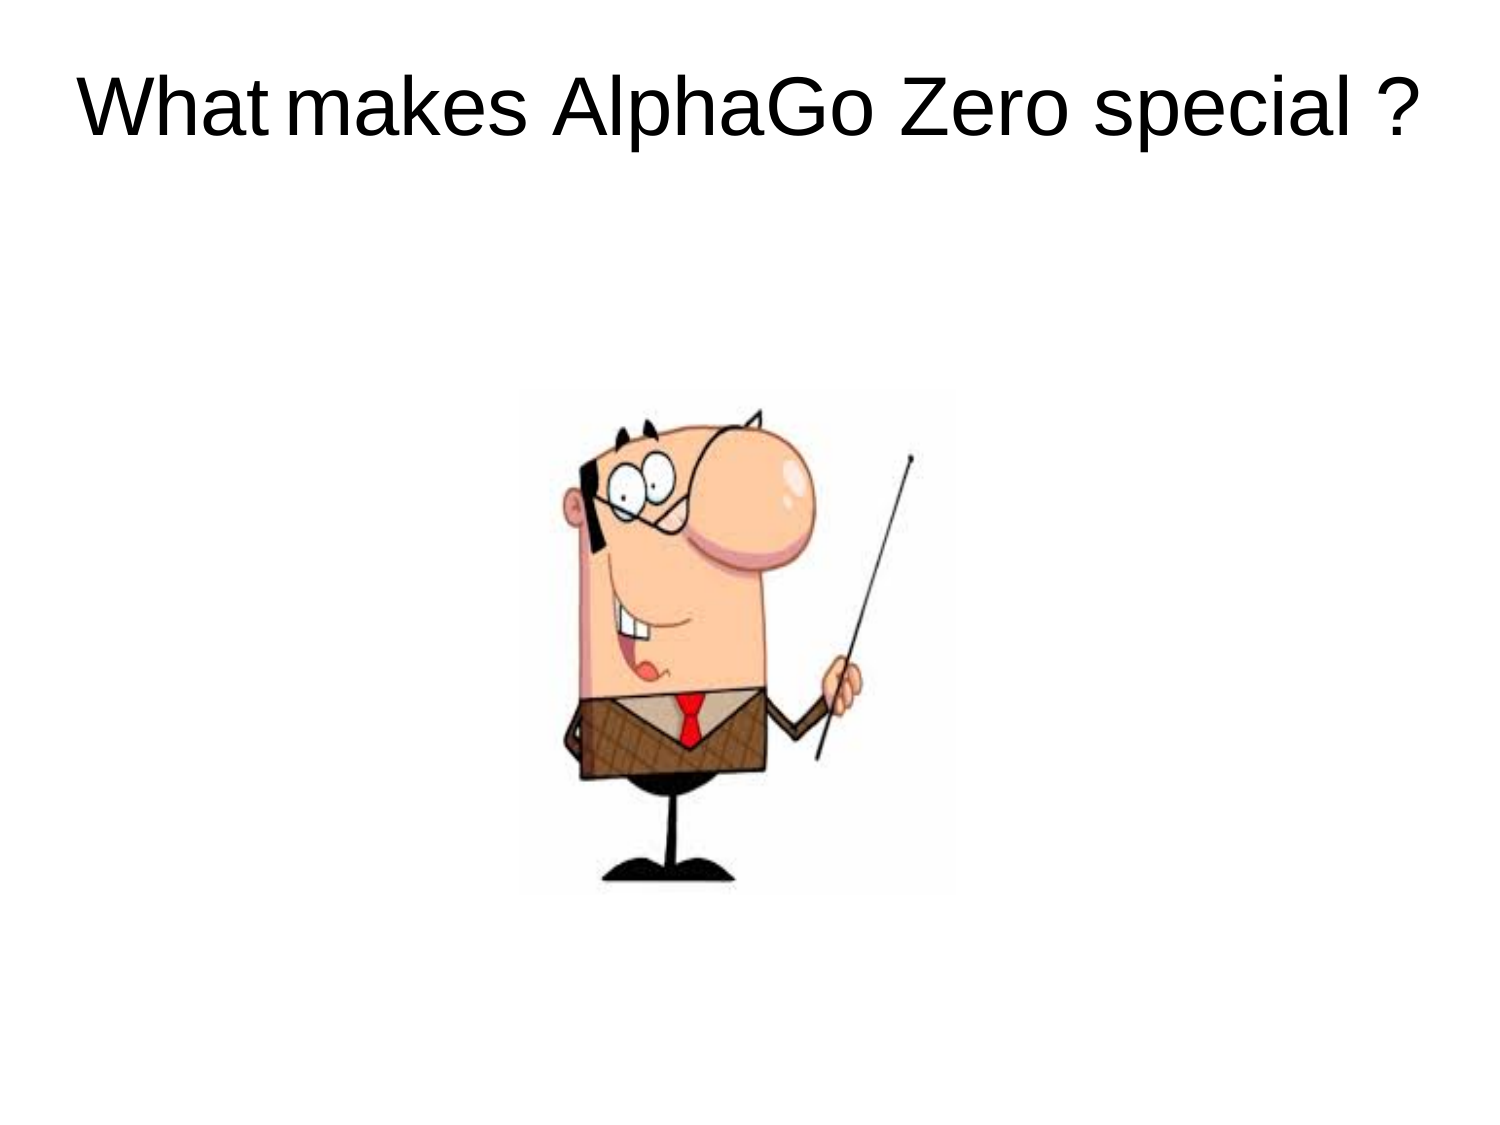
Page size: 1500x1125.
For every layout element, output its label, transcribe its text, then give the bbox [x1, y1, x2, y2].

picture [519, 389, 957, 897]
text_box What makes AlphaGo Zero special ? [47, 45, 1477, 260]
